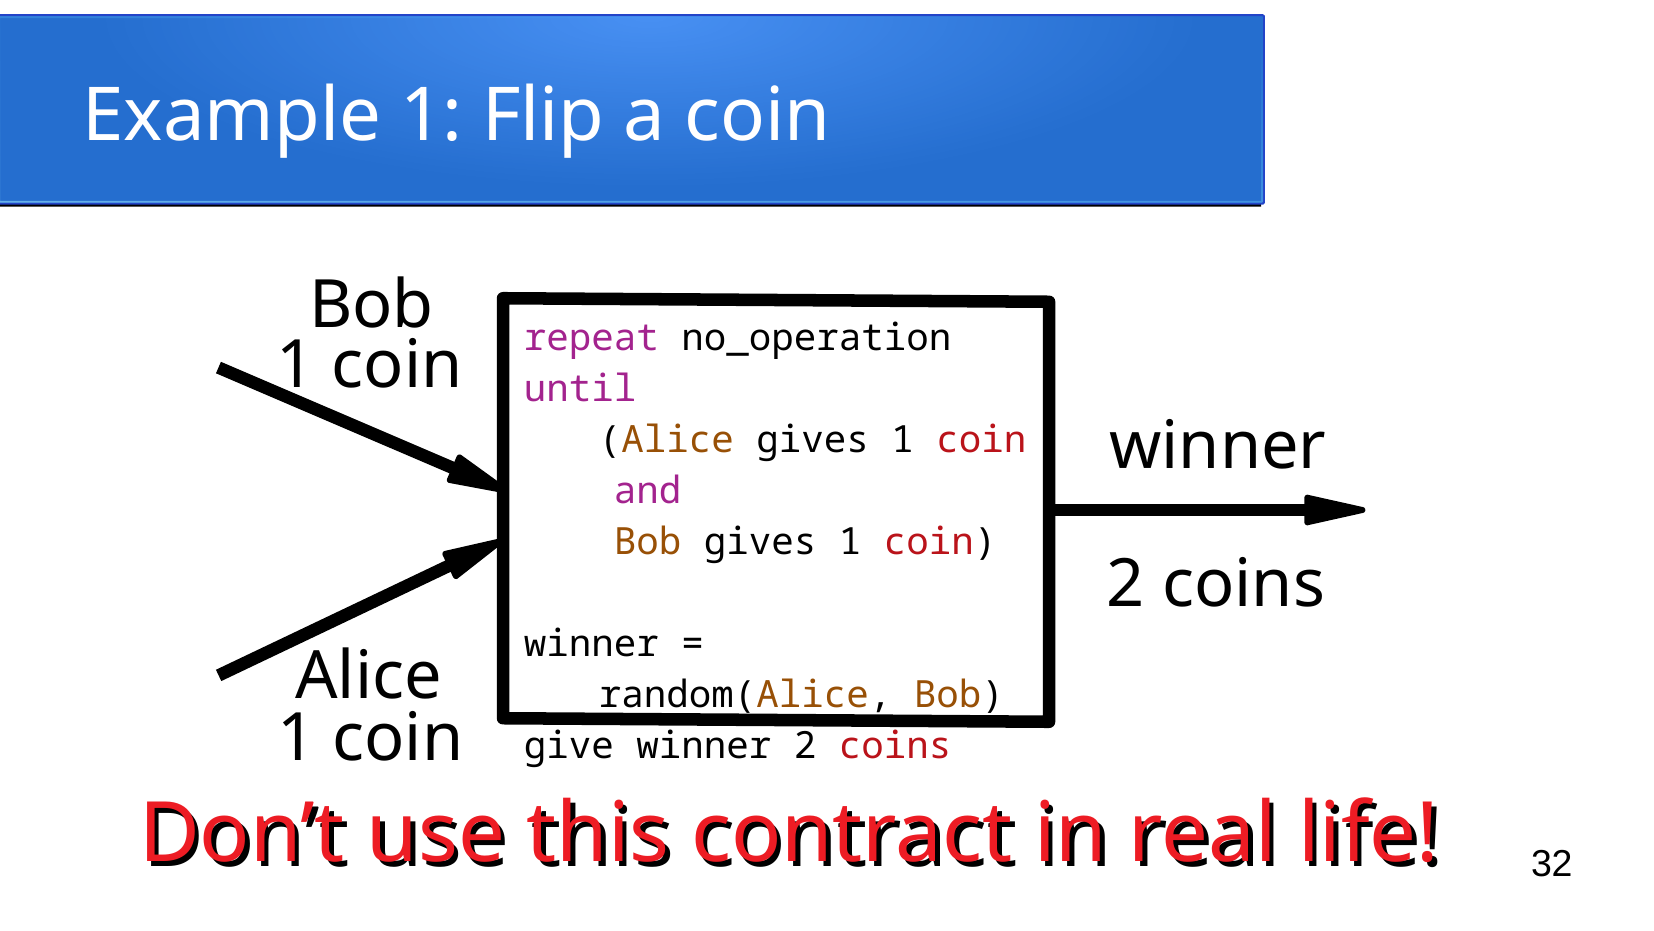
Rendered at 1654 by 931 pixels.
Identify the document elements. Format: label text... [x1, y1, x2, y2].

text_box 1 coin [262, 681, 494, 765]
text_box repeat no_operation until (Alice gives 1 coin and Bob gives 1 coin) winner = random(Alice, Bob) give winner 2 coins [509, 303, 1050, 710]
title Example 1: Flip a coin [82, 35, 1235, 189]
text_box Bob [294, 248, 454, 308]
text_box winner [1094, 390, 1344, 493]
text_box 2 coins [1092, 528, 1350, 646]
text_box 1 coin [261, 308, 484, 426]
text_box Alice [280, 620, 461, 723]
text_box Don’t use this contract in real life! [124, 765, 1460, 890]
